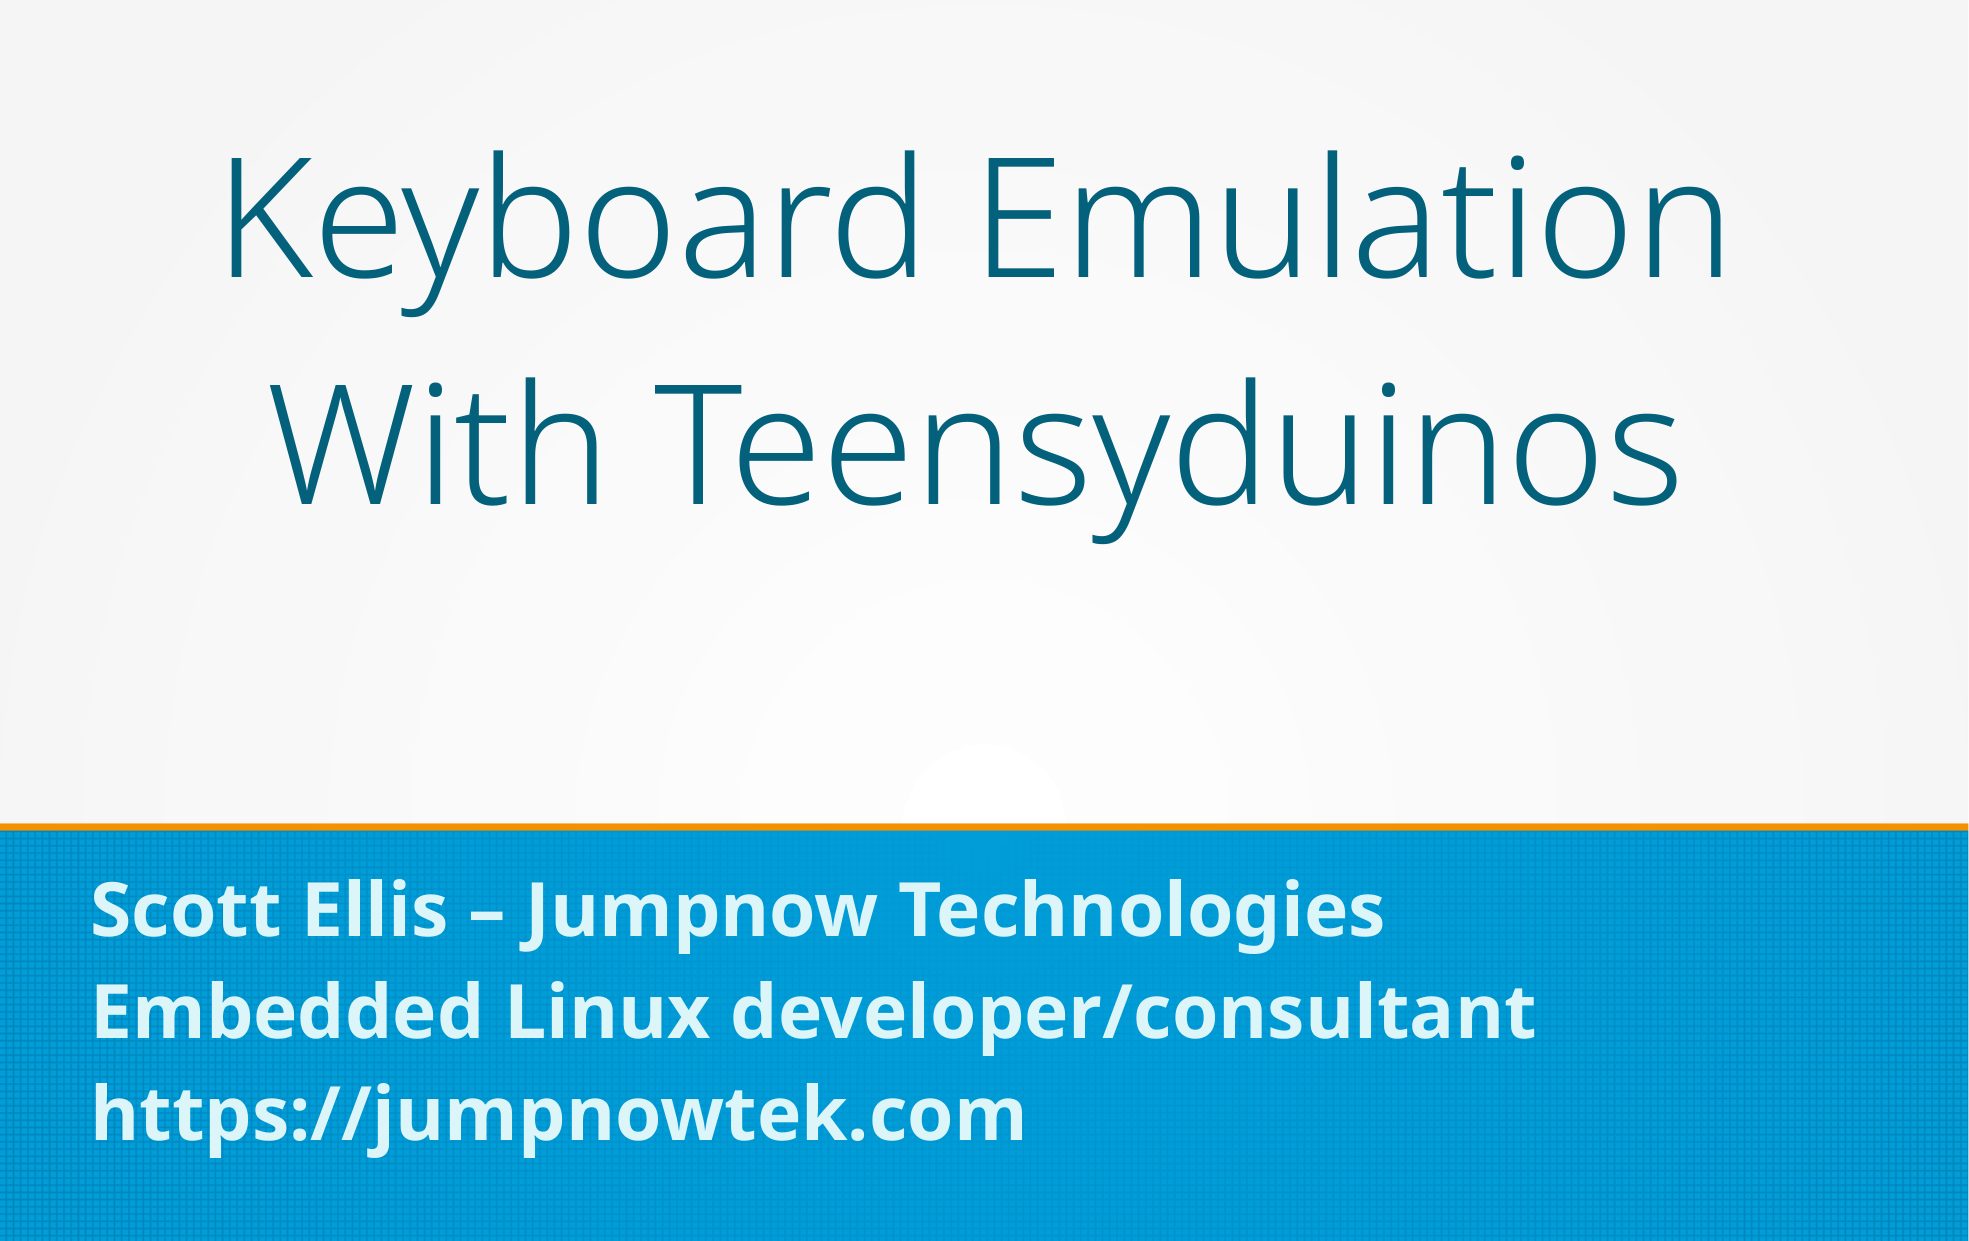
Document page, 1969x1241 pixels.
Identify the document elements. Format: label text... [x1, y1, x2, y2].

picture [0, 0, 1969, 830]
title Keyboard Emulation With Teensyduinos [90, 49, 1862, 781]
subtitle Scott Ellis – Jumpnow Technologies Embedded Linux developer/consultant https://jumpnowtek.com [90, 855, 1861, 1139]
